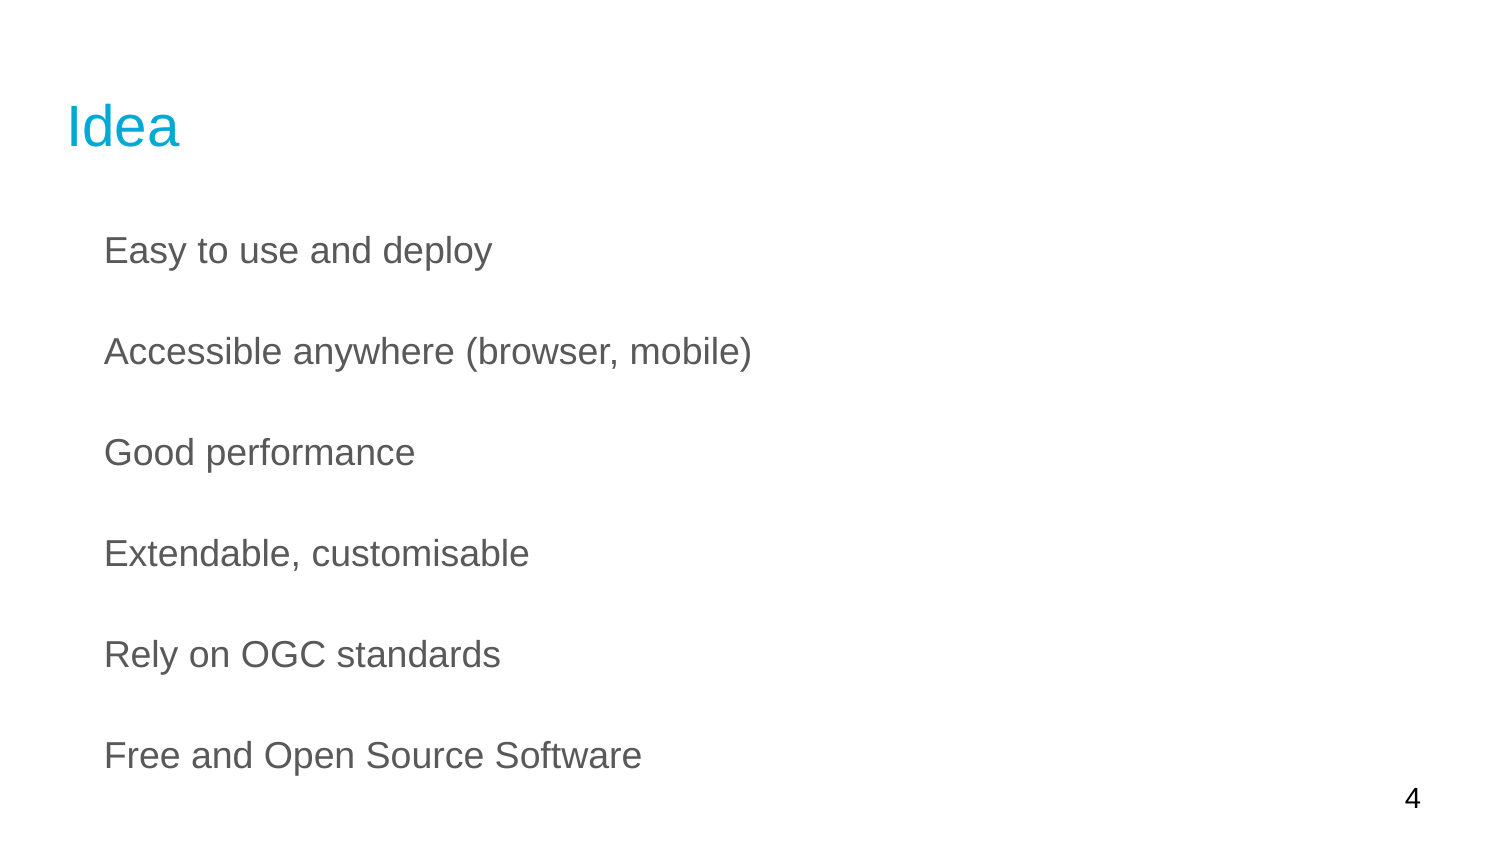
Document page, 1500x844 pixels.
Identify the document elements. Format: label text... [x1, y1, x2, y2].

title Idea [51, 72, 1449, 167]
list Easy to use and deploy Accessible anywhere (browser, mobile) Good performance Extendable, customisable Rely on OGC standards Free and Open Source Software [51, 189, 1301, 750]
slide_number <číslo> [1389, 764, 1480, 830]
